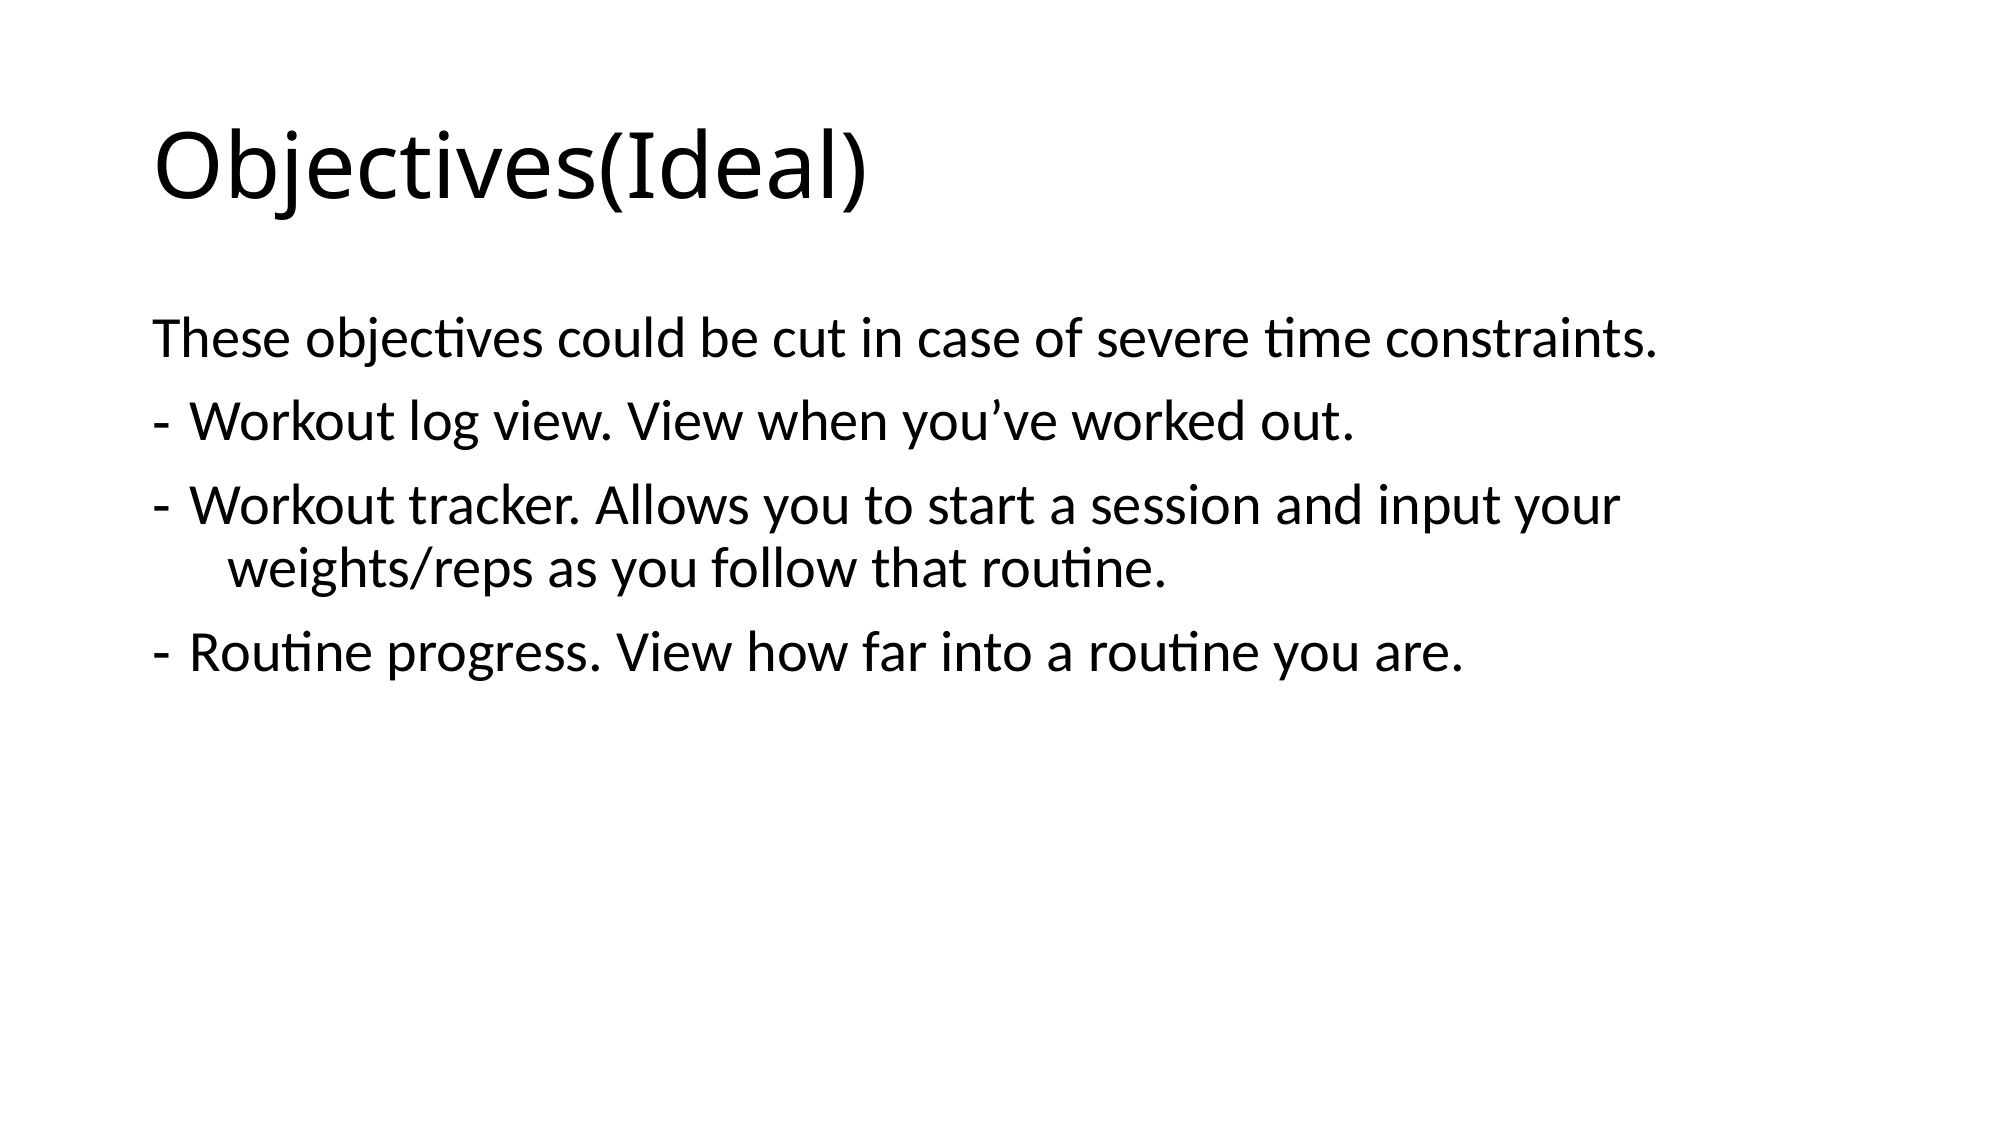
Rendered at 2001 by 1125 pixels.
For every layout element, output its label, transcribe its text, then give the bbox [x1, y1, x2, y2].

title Objectives(Ideal) [137, 59, 1863, 278]
list These objectives could be cut in case of severe time constraints. Workout log view. View when you’ve worked out. Workout tracker. Allows you to start a session and input your weights/reps as you follow that routine. Routine progress. View how far into a routine you are. [137, 299, 1863, 1014]
